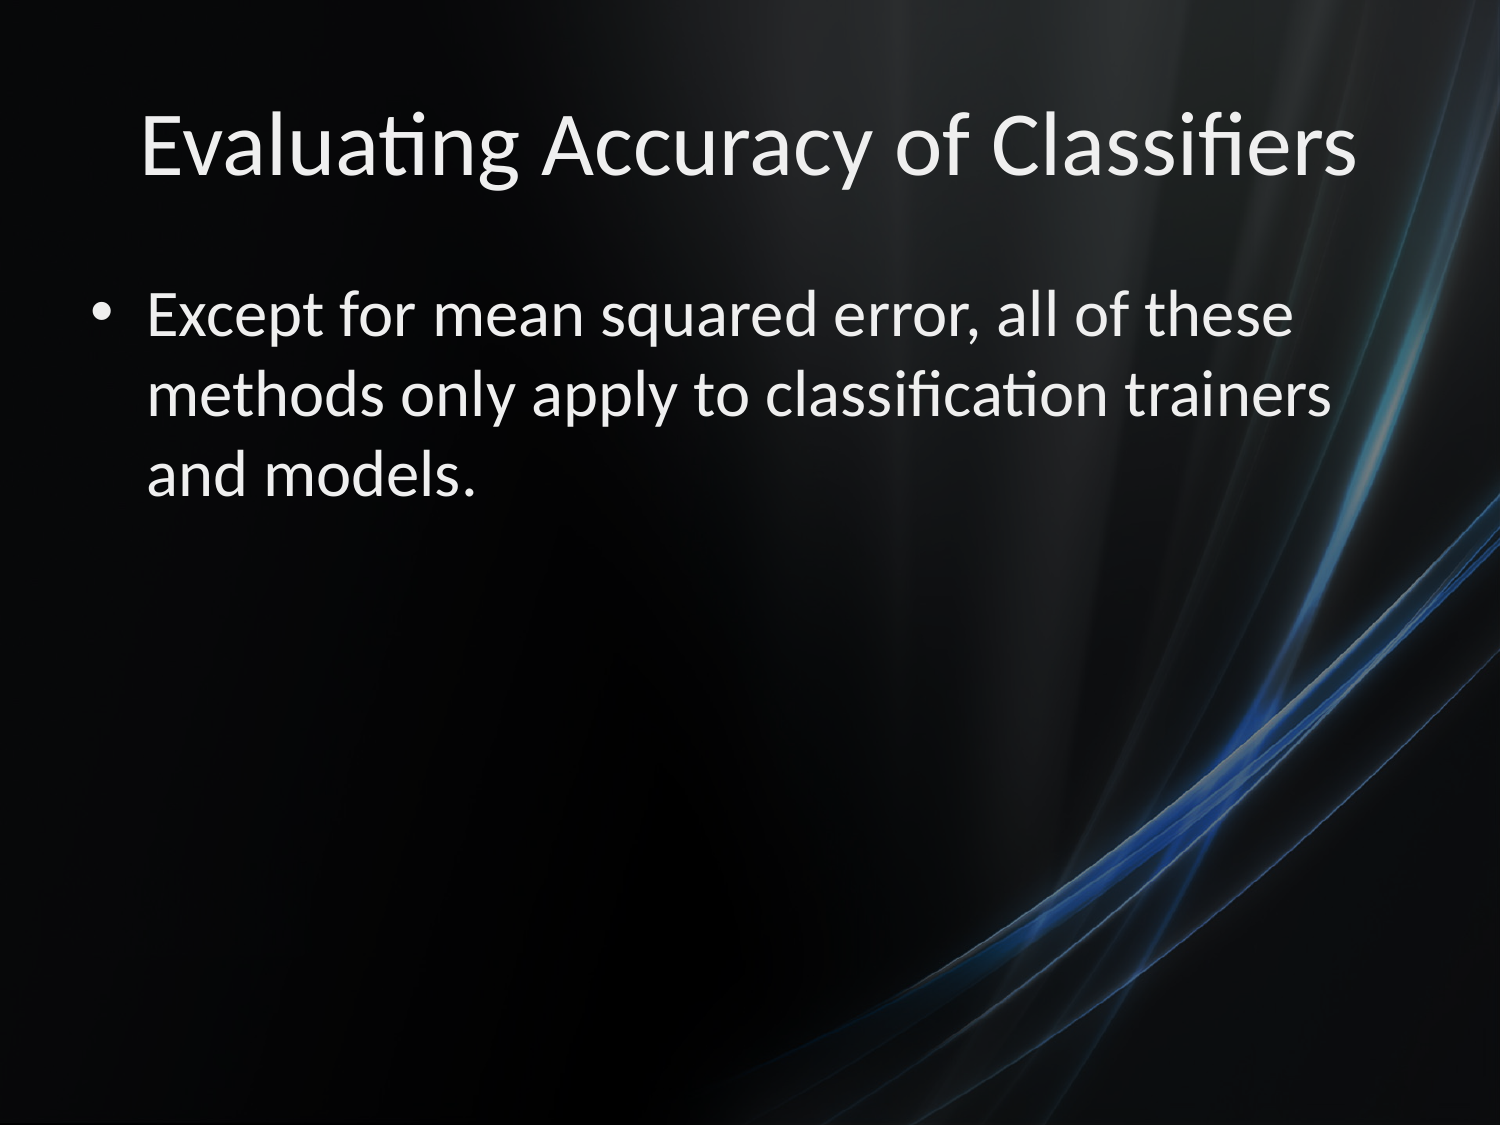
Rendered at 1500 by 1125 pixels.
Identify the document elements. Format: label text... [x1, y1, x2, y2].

picture [0, 0, 1500, 1125]
title Evaluating Accuracy of Classifiers [75, 45, 1425, 233]
list Except for mean squared error, all of these methods only apply to classification trainers and models. [75, 262, 1425, 1005]
